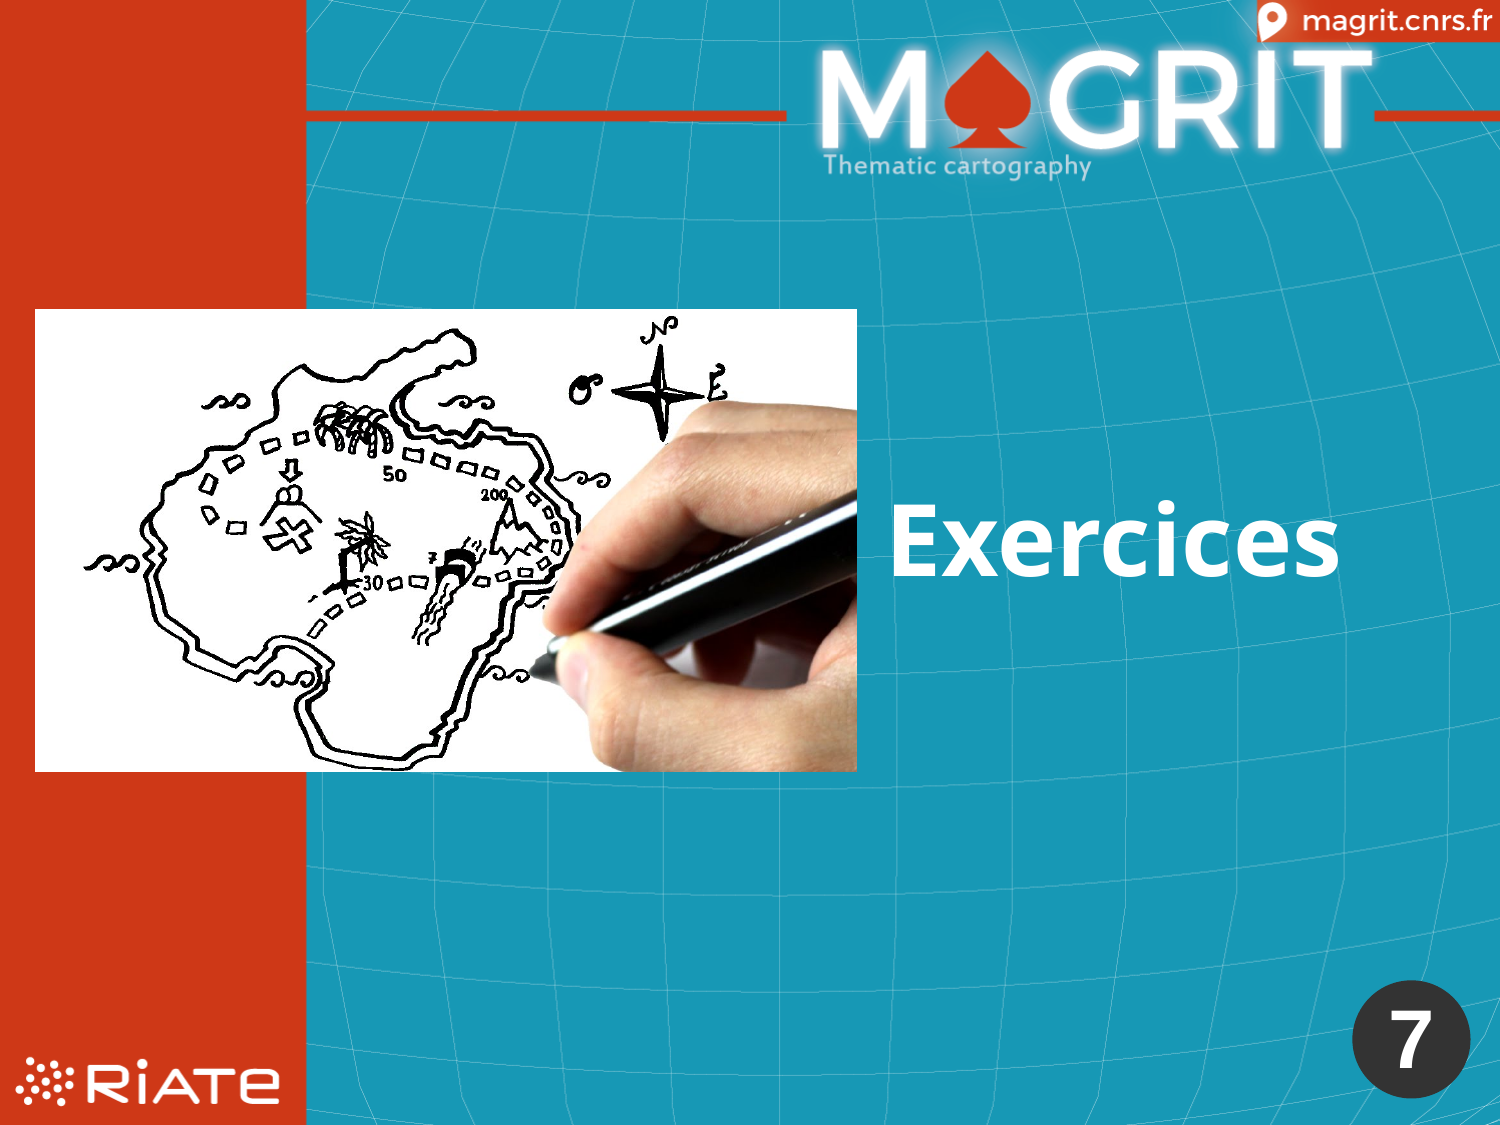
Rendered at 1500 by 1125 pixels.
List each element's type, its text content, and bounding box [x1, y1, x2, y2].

title Exercices [885, 341, 1422, 734]
text_box 7 [1352, 980, 1471, 1099]
picture [0, 0, 1500, 1125]
